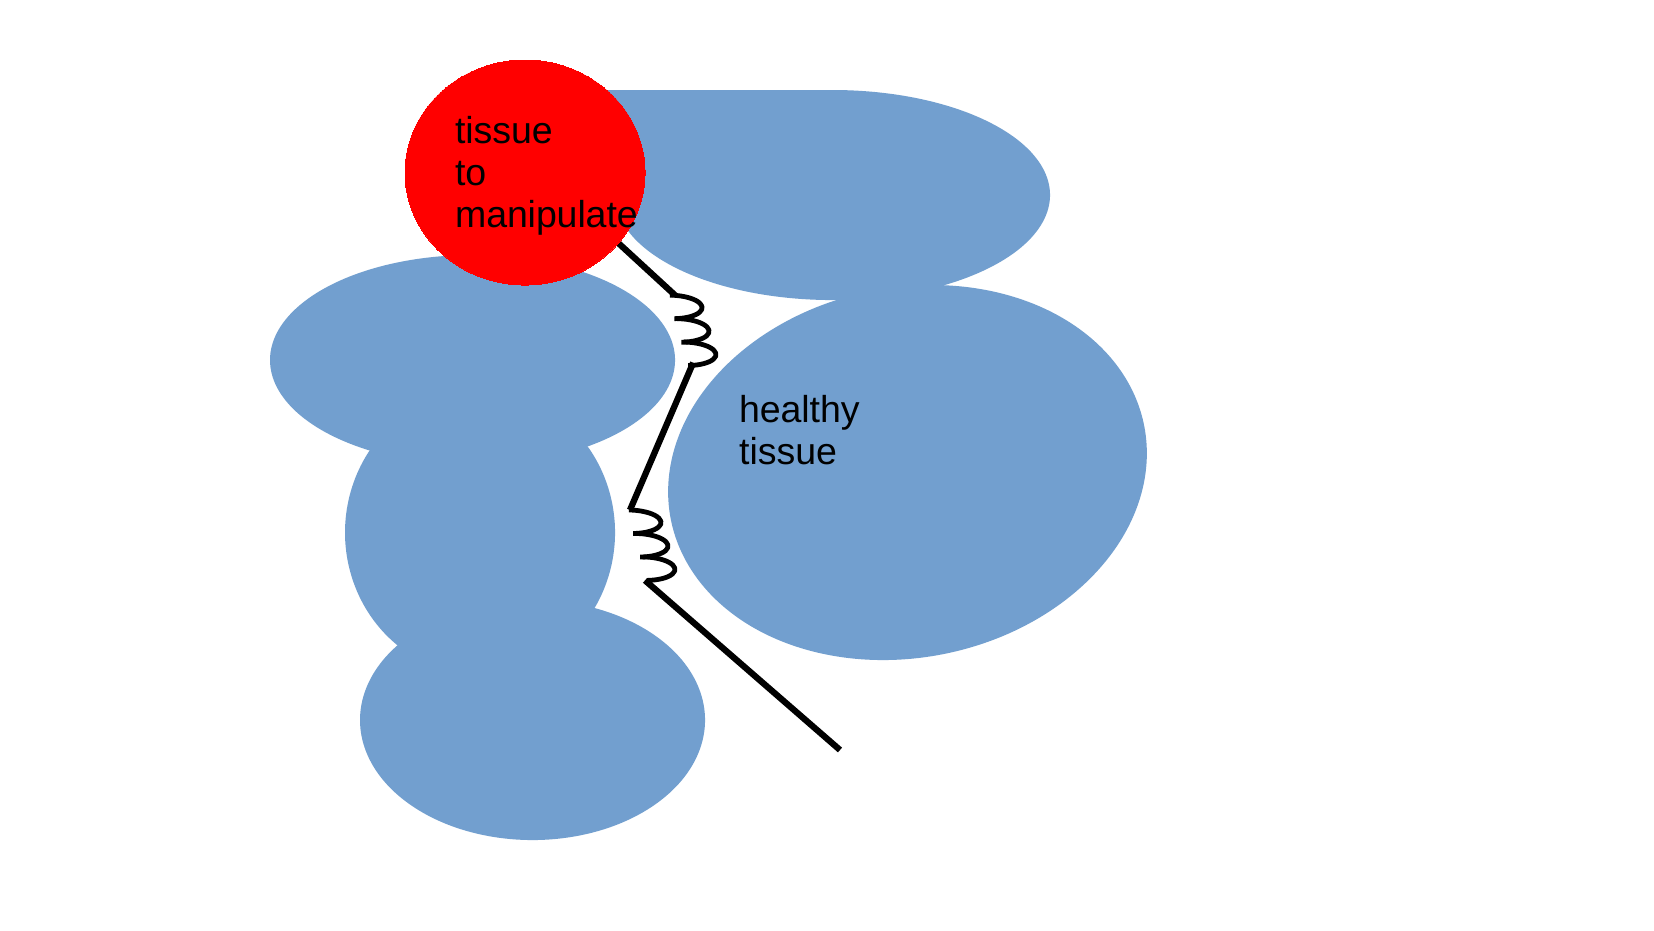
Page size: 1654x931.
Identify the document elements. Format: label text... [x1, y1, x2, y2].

text_box tissue to manipulate [405, 60, 646, 286]
text_box [270, 256, 706, 841]
text_box [608, 90, 1147, 661]
text_box healthy tissue [724, 381, 886, 481]
